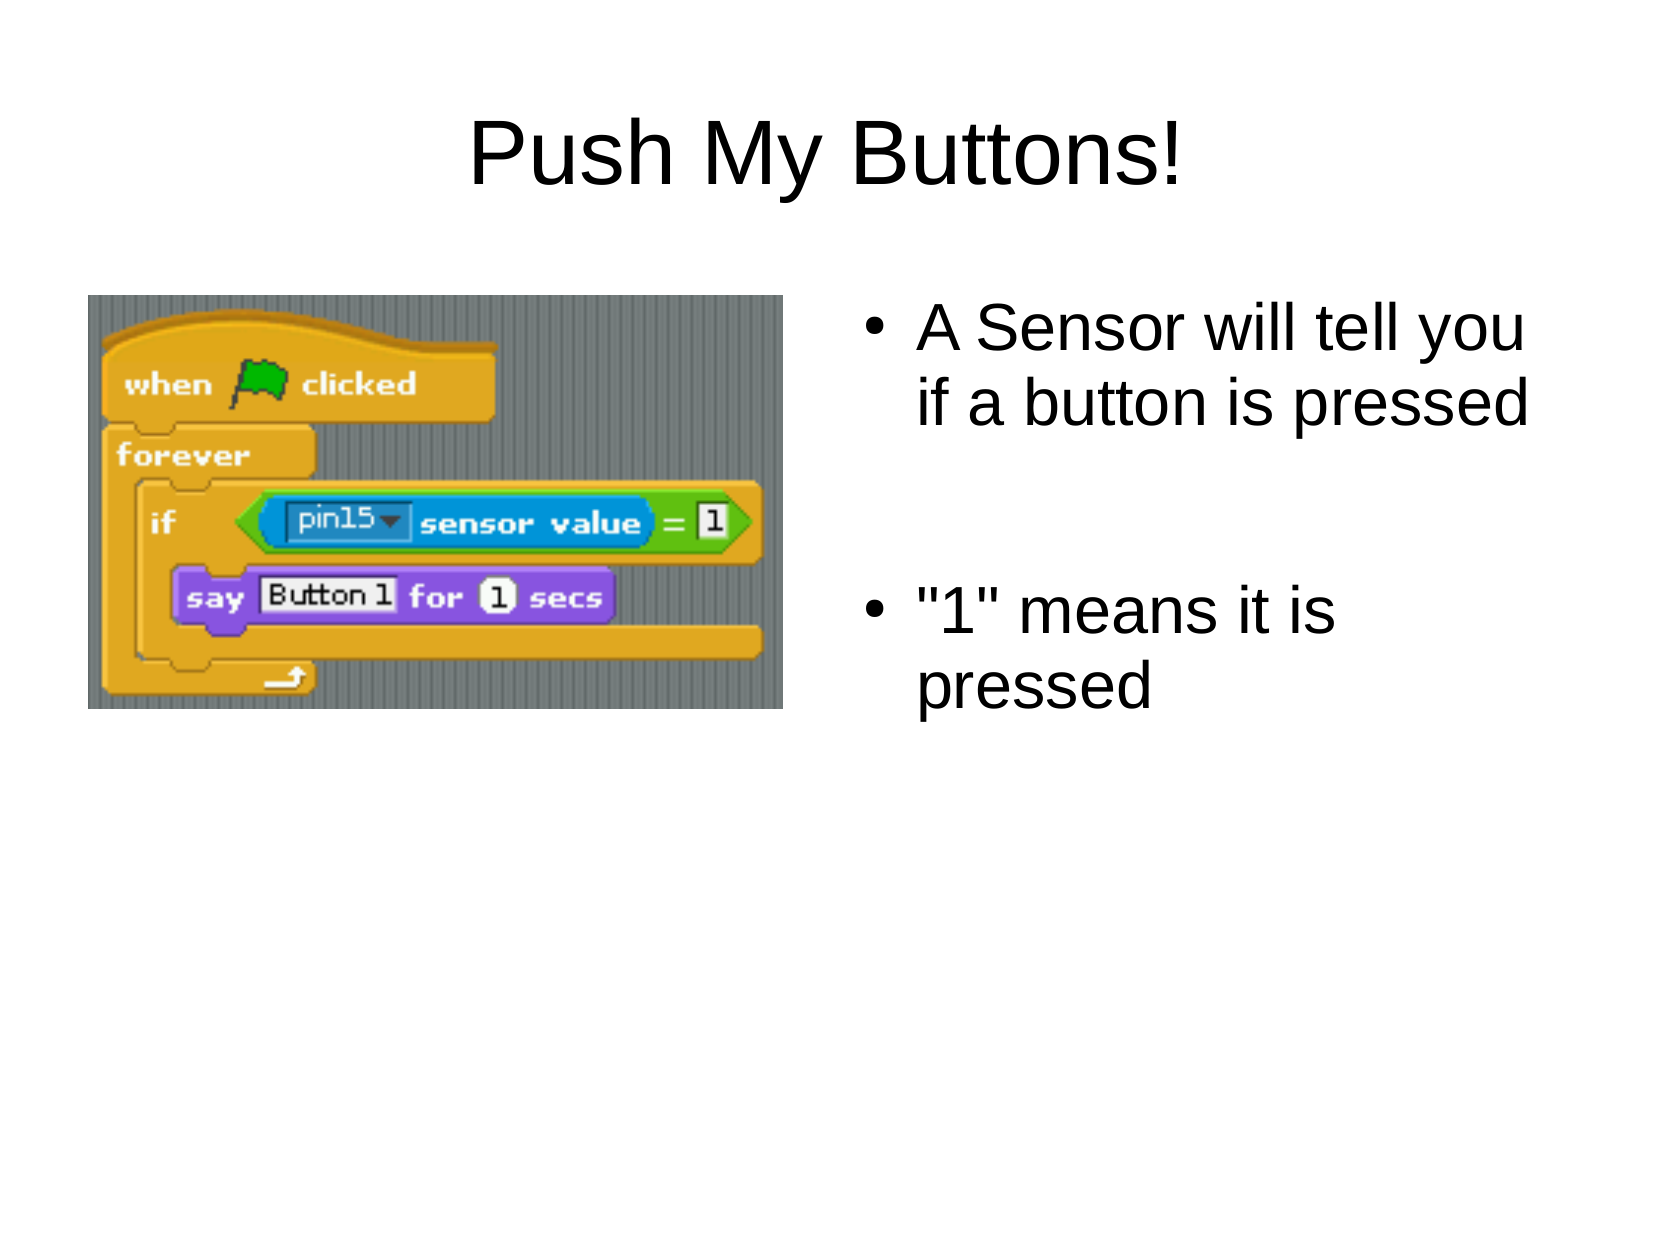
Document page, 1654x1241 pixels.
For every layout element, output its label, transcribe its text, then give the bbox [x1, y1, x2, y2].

title Push My Buttons! [82, 49, 1571, 257]
picture [88, 295, 783, 709]
list A Sensor will tell you if a button is pressed "1" means it is pressed [845, 290, 1572, 1109]
